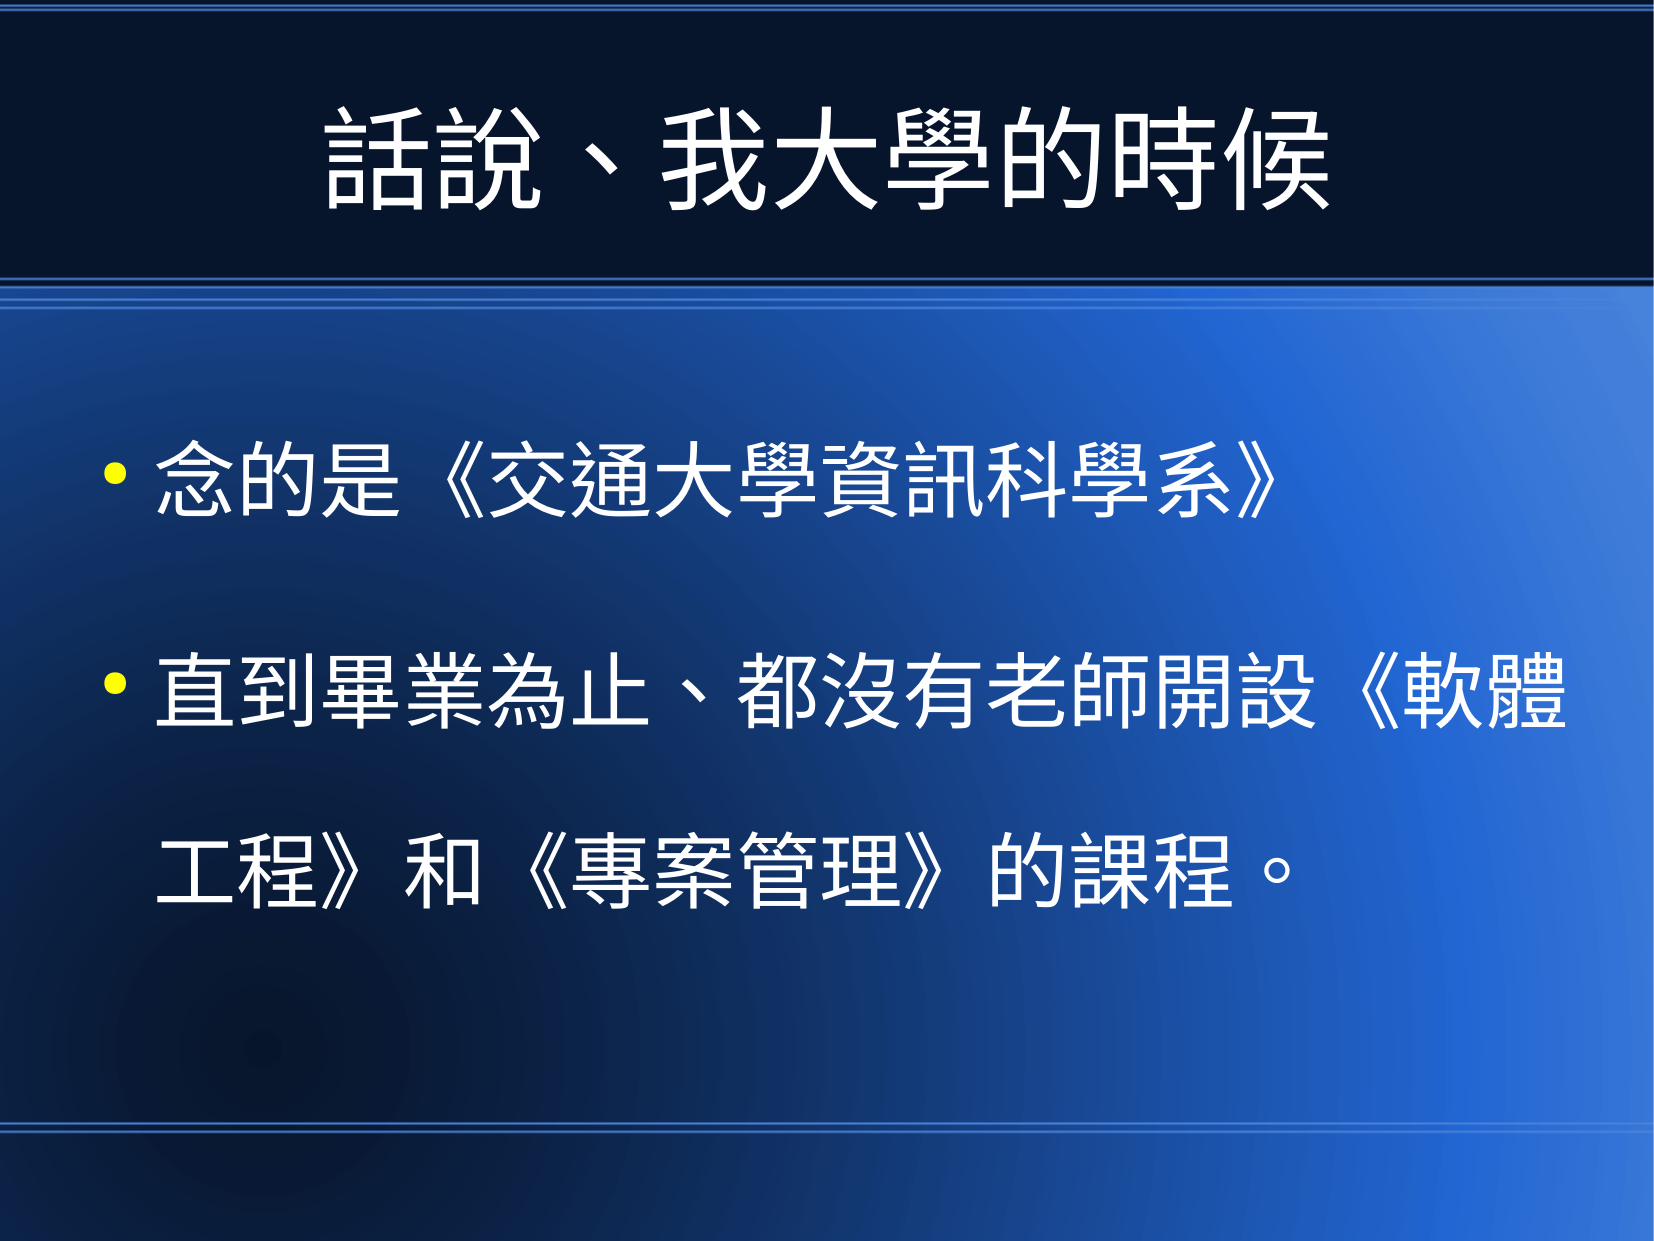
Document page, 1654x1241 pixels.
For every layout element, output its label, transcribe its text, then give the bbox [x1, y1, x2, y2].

title 話說、我大學的時候 [82, 49, 1571, 257]
picture [0, 0, 1654, 1241]
list 念的是《交通大學資訊科學系》 直到畢業為止、都沒有老師開設《軟體工程》和《專案管理》的課程。 [82, 355, 1607, 1241]
